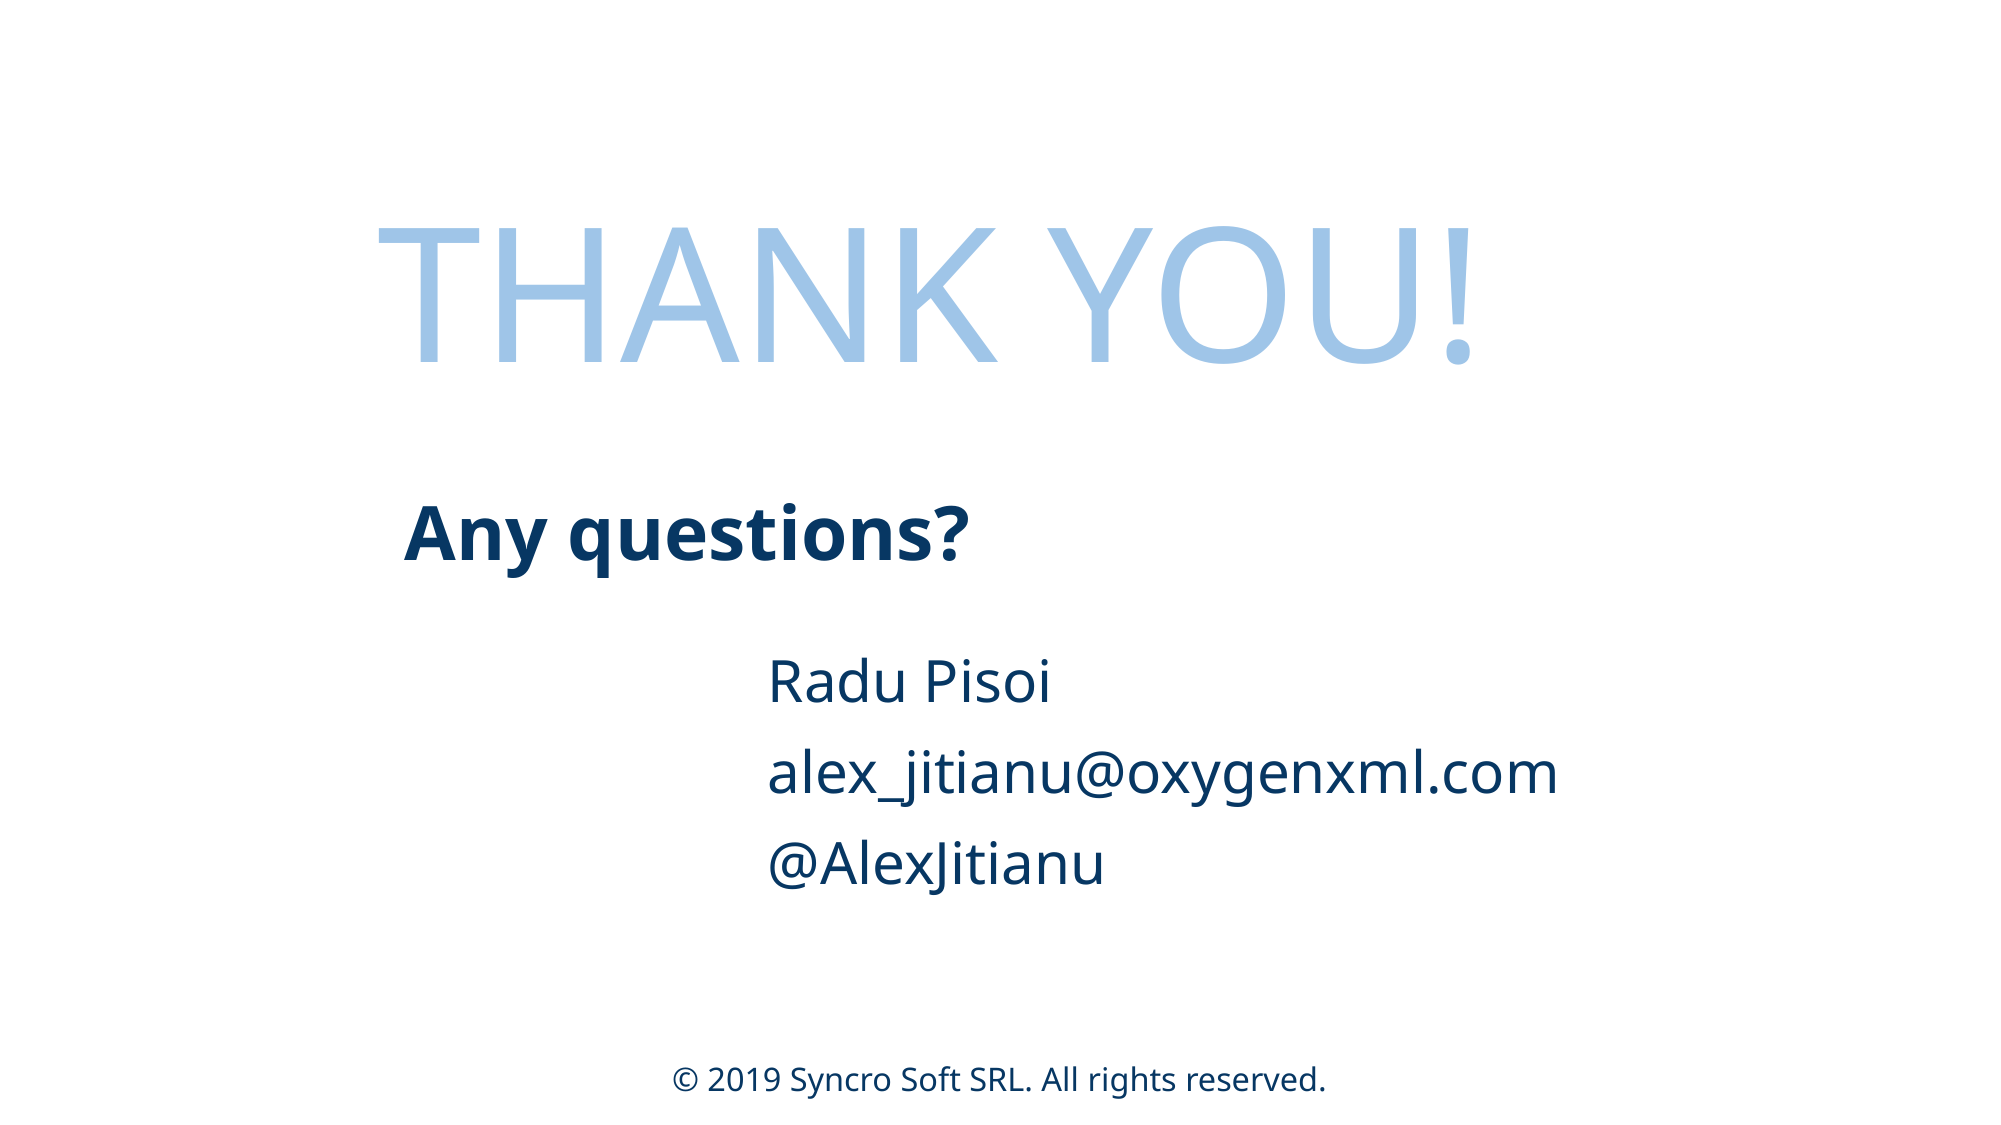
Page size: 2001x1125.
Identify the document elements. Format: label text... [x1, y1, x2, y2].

text_box Radu Pisoi alex_jitianu@oxygenxml.com @AlexJitianu [753, 629, 1675, 958]
list Any questions? [389, 470, 987, 607]
text_box THANK YOU! [362, 160, 1638, 374]
text_box © 2019 Syncro Soft SRL. All rights reserved. [654, 1049, 1346, 1108]
